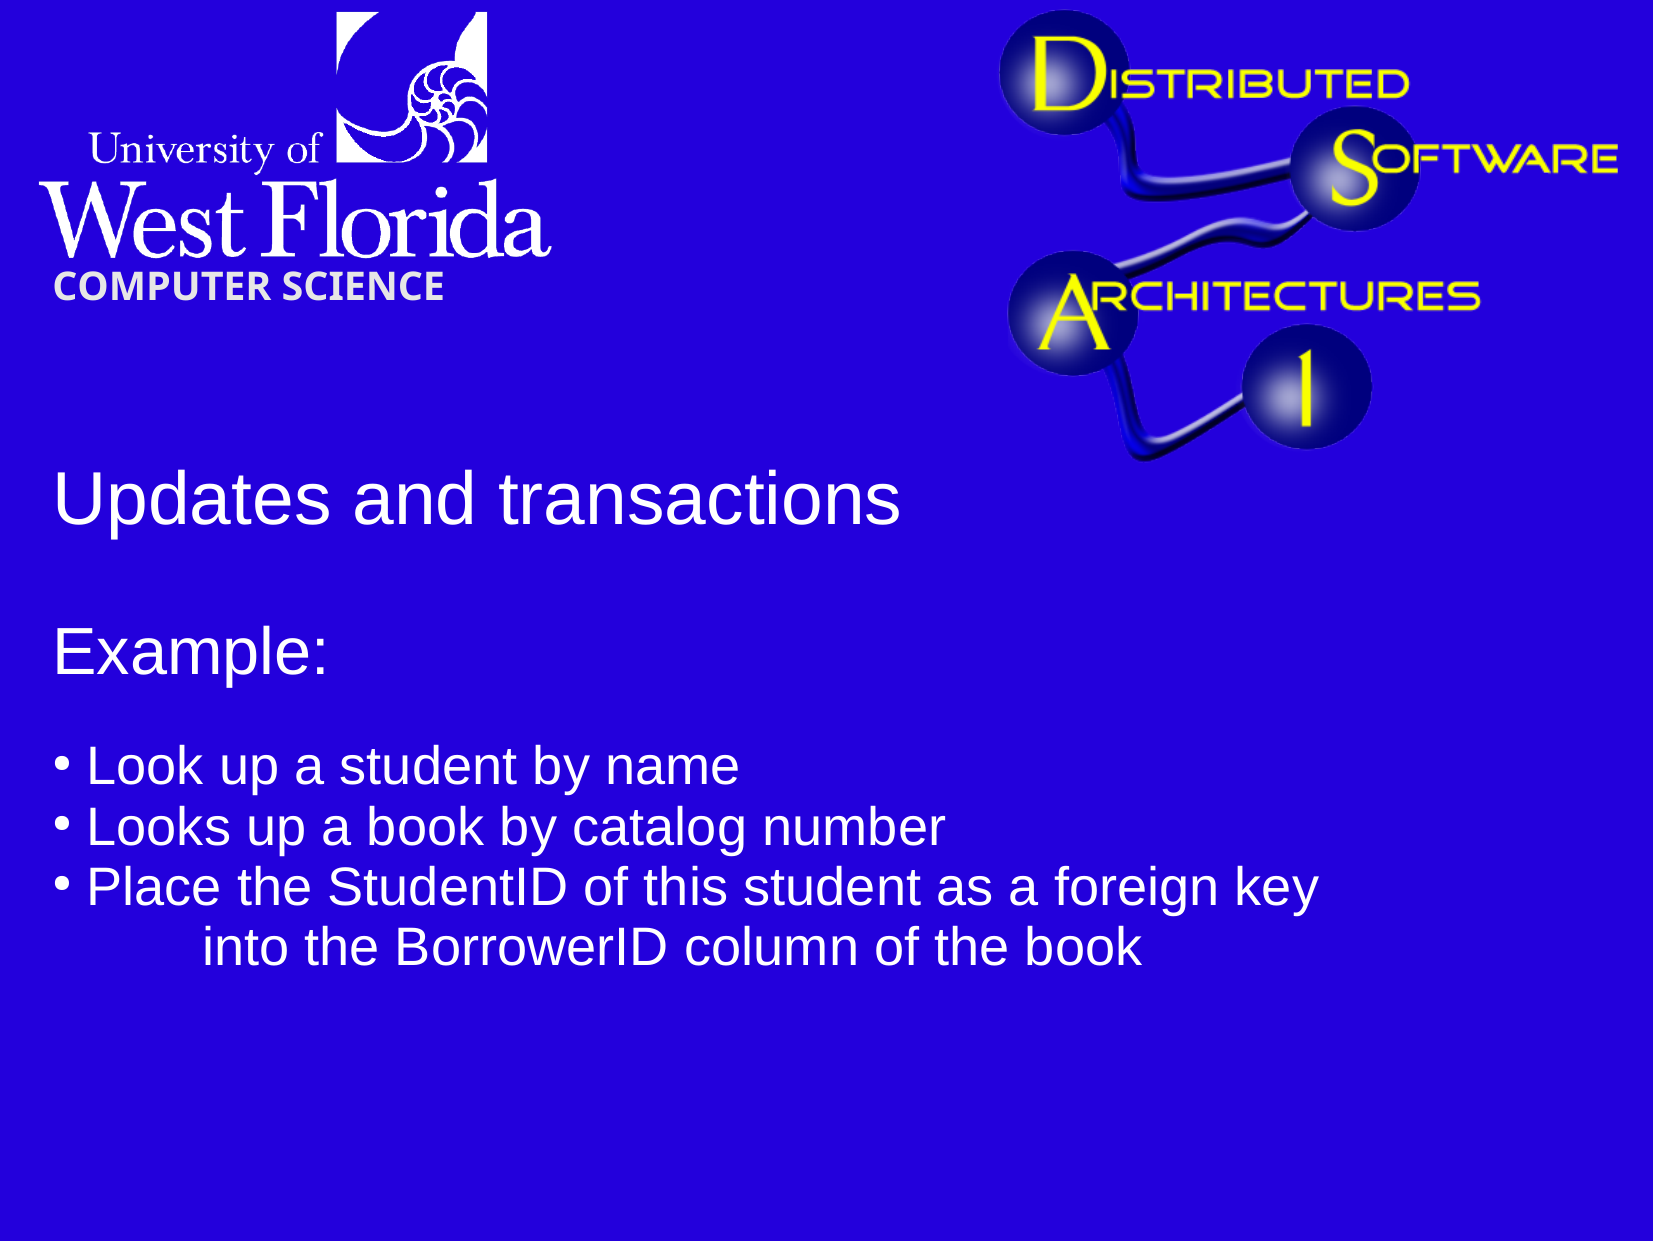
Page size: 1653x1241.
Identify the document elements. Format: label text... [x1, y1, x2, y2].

text_box COMPUTER SCIENCE [37, 262, 563, 316]
picture [910, 0, 1653, 506]
text_box Updates and transactions Example: Look up a student by name Looks up a book by catalog number Place the StudentID of this student as a foreign key into the BorrowerID column of the book [37, 450, 1388, 801]
picture [37, 0, 559, 262]
